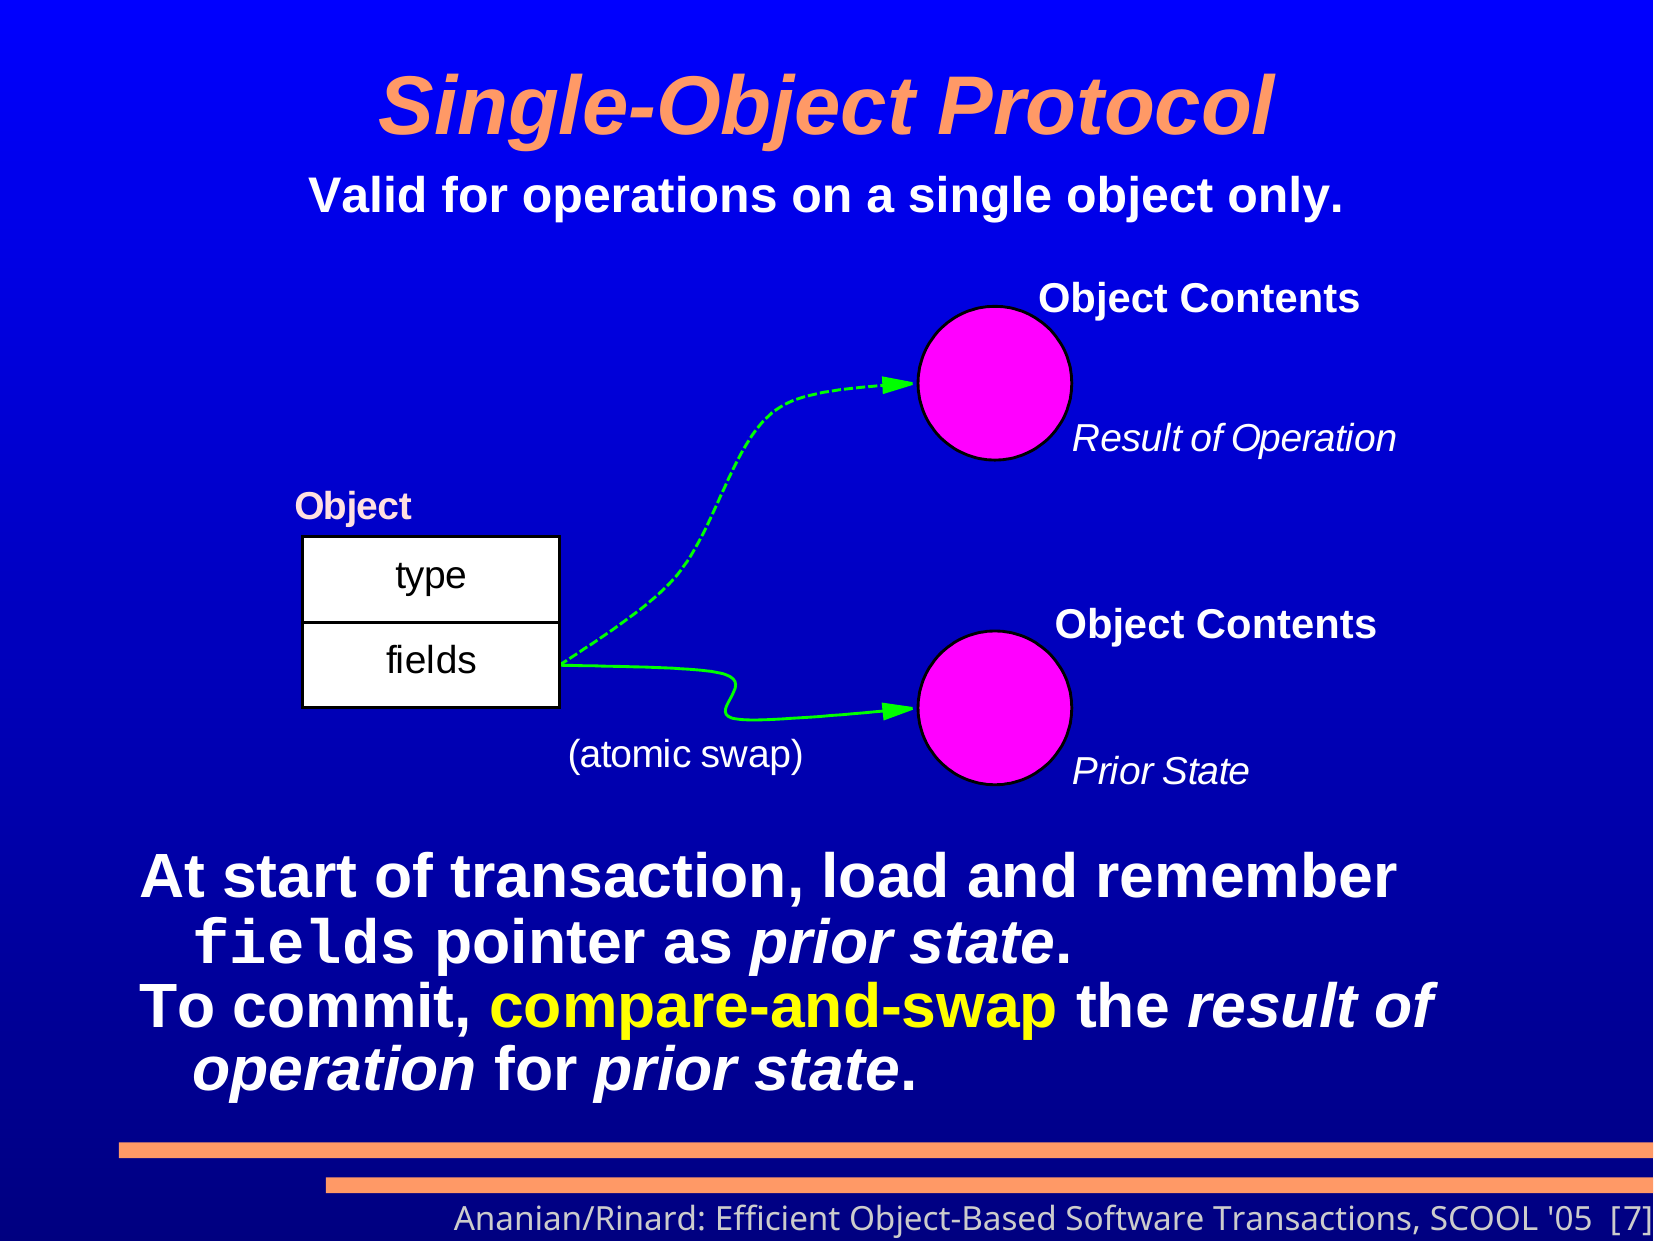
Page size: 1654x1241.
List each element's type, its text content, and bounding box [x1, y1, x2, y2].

text_box Object Contents [1054, 601, 1378, 665]
picture [282, 295, 1484, 797]
text_box Object Contents [1038, 274, 1362, 339]
list At start of transaction, load and remember fields pointer as prior state. To commit, compare-and-swap the result of operation for prior state. [121, 847, 1561, 1145]
text_box Valid for operations on a single object only. [0, 167, 1653, 243]
title Single-Object Protocol [121, 18, 1534, 167]
